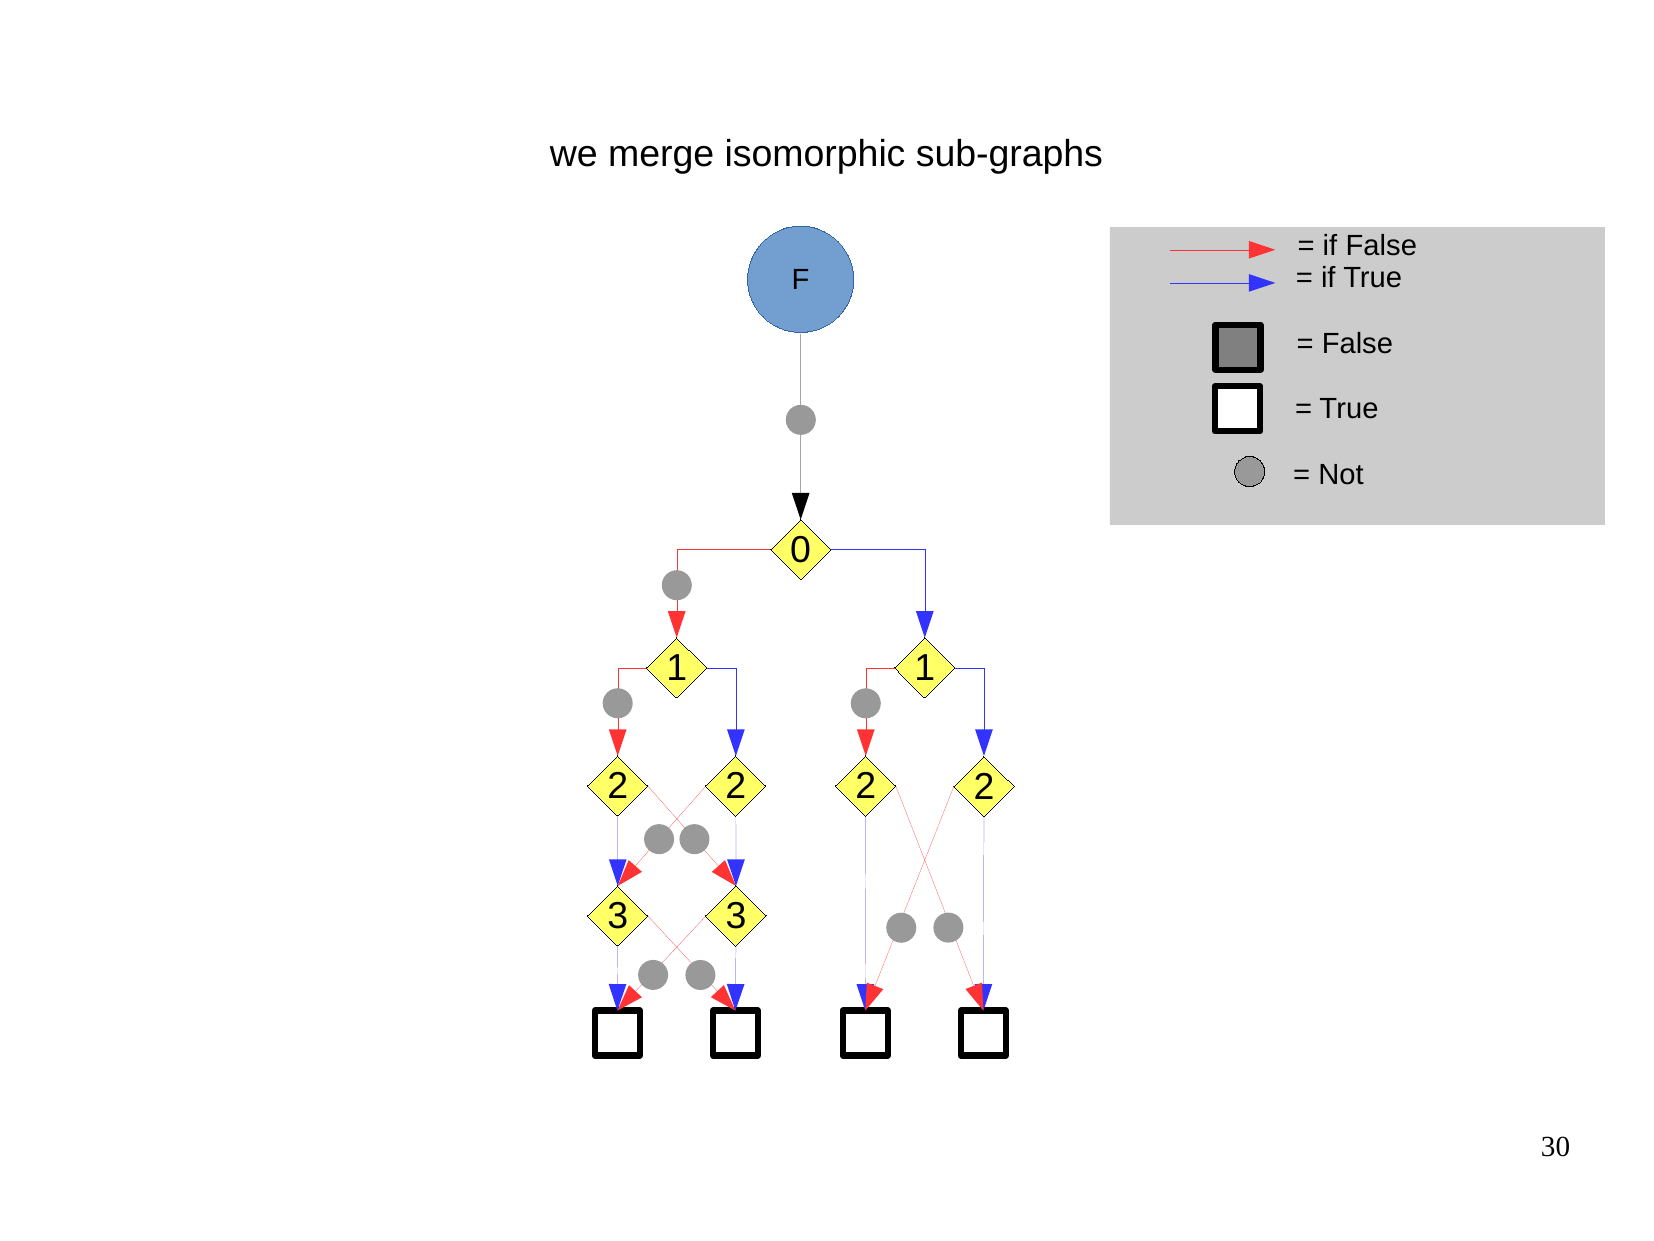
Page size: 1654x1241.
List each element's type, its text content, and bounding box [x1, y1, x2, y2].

text_box [785, 404, 816, 435]
text_box [712, 1010, 758, 1056]
text_box 1 [646, 637, 707, 698]
text_box [1215, 386, 1261, 432]
text_box [594, 1010, 640, 1056]
text_box 3 [705, 885, 767, 947]
text_box [1234, 456, 1265, 487]
text_box 2 [954, 756, 1015, 817]
text_box F [747, 226, 854, 333]
text_box [661, 570, 692, 601]
text_box [960, 1010, 1006, 1056]
text_box 2 [835, 755, 896, 817]
text_box [602, 688, 633, 719]
text_box [842, 1010, 888, 1056]
text_box 1 [894, 637, 955, 698]
text_box 2 [705, 755, 766, 817]
text_box [638, 959, 669, 990]
text_box [1215, 324, 1261, 370]
text_box 0 [770, 519, 831, 580]
text_box 2 [587, 755, 648, 816]
text_box [685, 959, 716, 991]
text_box [886, 912, 917, 943]
text_box [933, 912, 964, 943]
text_box [679, 824, 710, 855]
text_box [850, 688, 881, 719]
text_box [644, 824, 675, 855]
title we merge isomorphic sub-graphs [82, 49, 1571, 257]
text_box 3 [587, 885, 648, 946]
text_box = if False = if True = False = True = Not [1109, 227, 1605, 525]
